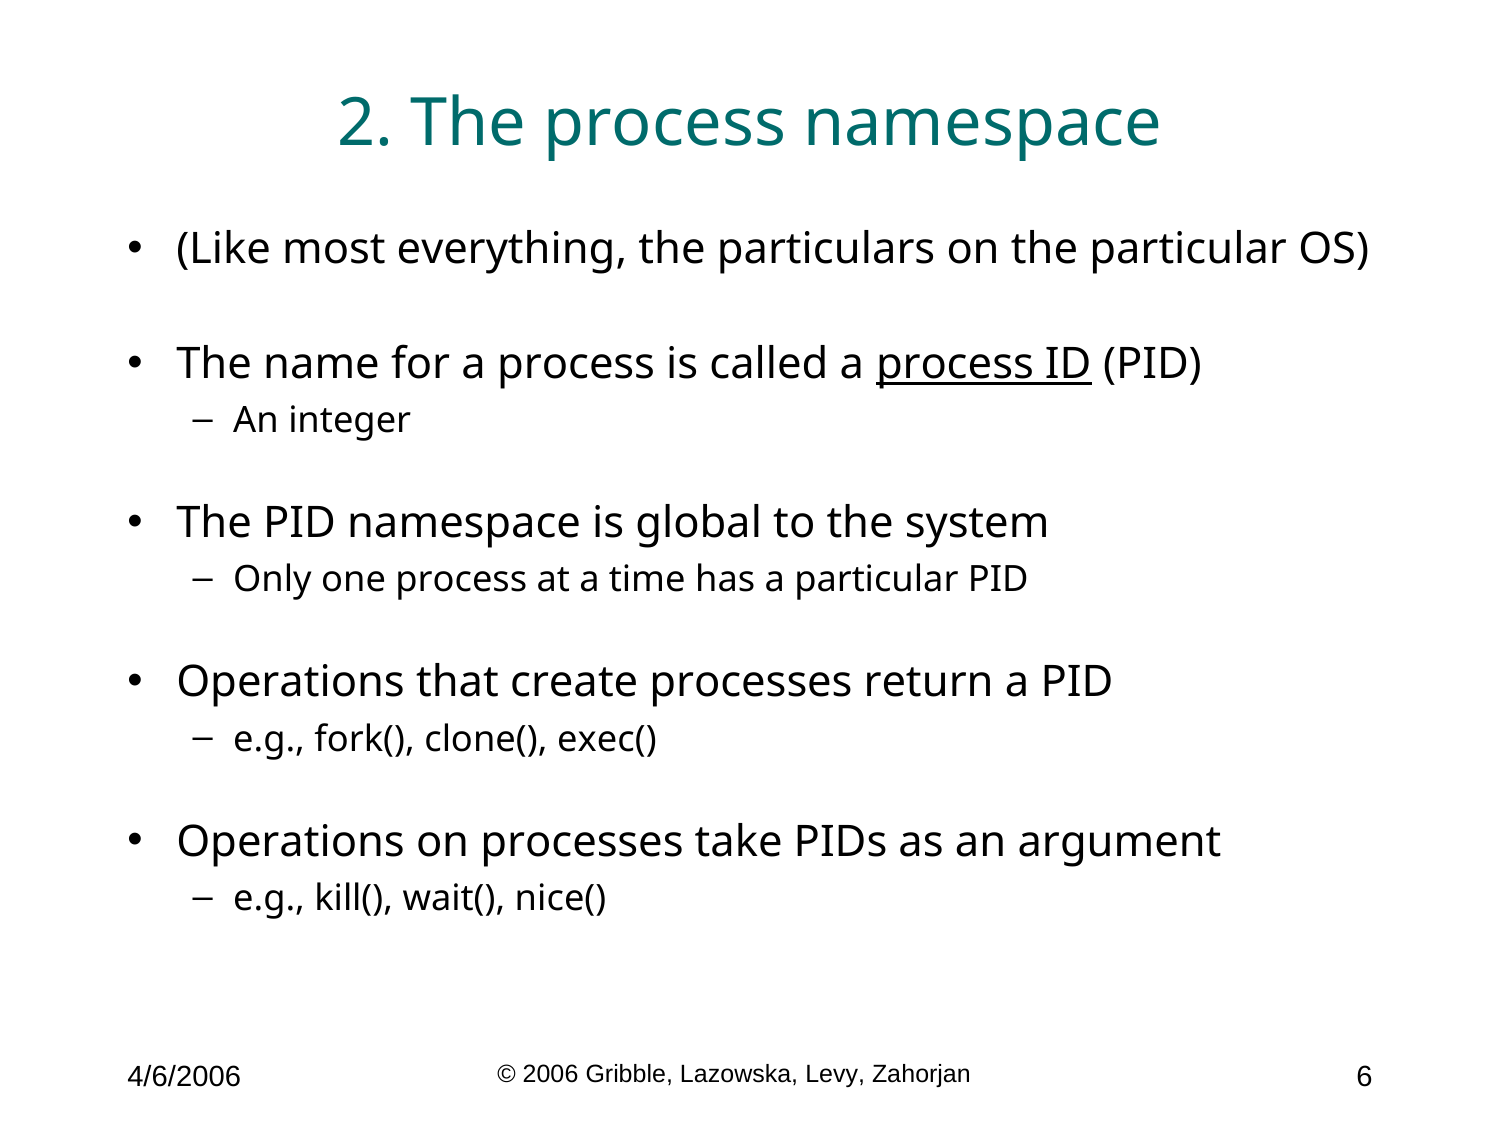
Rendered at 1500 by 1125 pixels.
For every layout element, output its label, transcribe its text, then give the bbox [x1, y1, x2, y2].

title 2. The process namespace [112, 62, 1388, 176]
list (Like most everything, the particulars on the particular OS) The name for a process is called a process ID (PID) An integer The PID namespace is global to the system Only one process at a time has a particular PID Operations that create processes return a PID e.g., fork(), clone(), exec() Operations on processes take PIDs as an argument e.g., kill(), wait(), nice() [112, 212, 1388, 1025]
